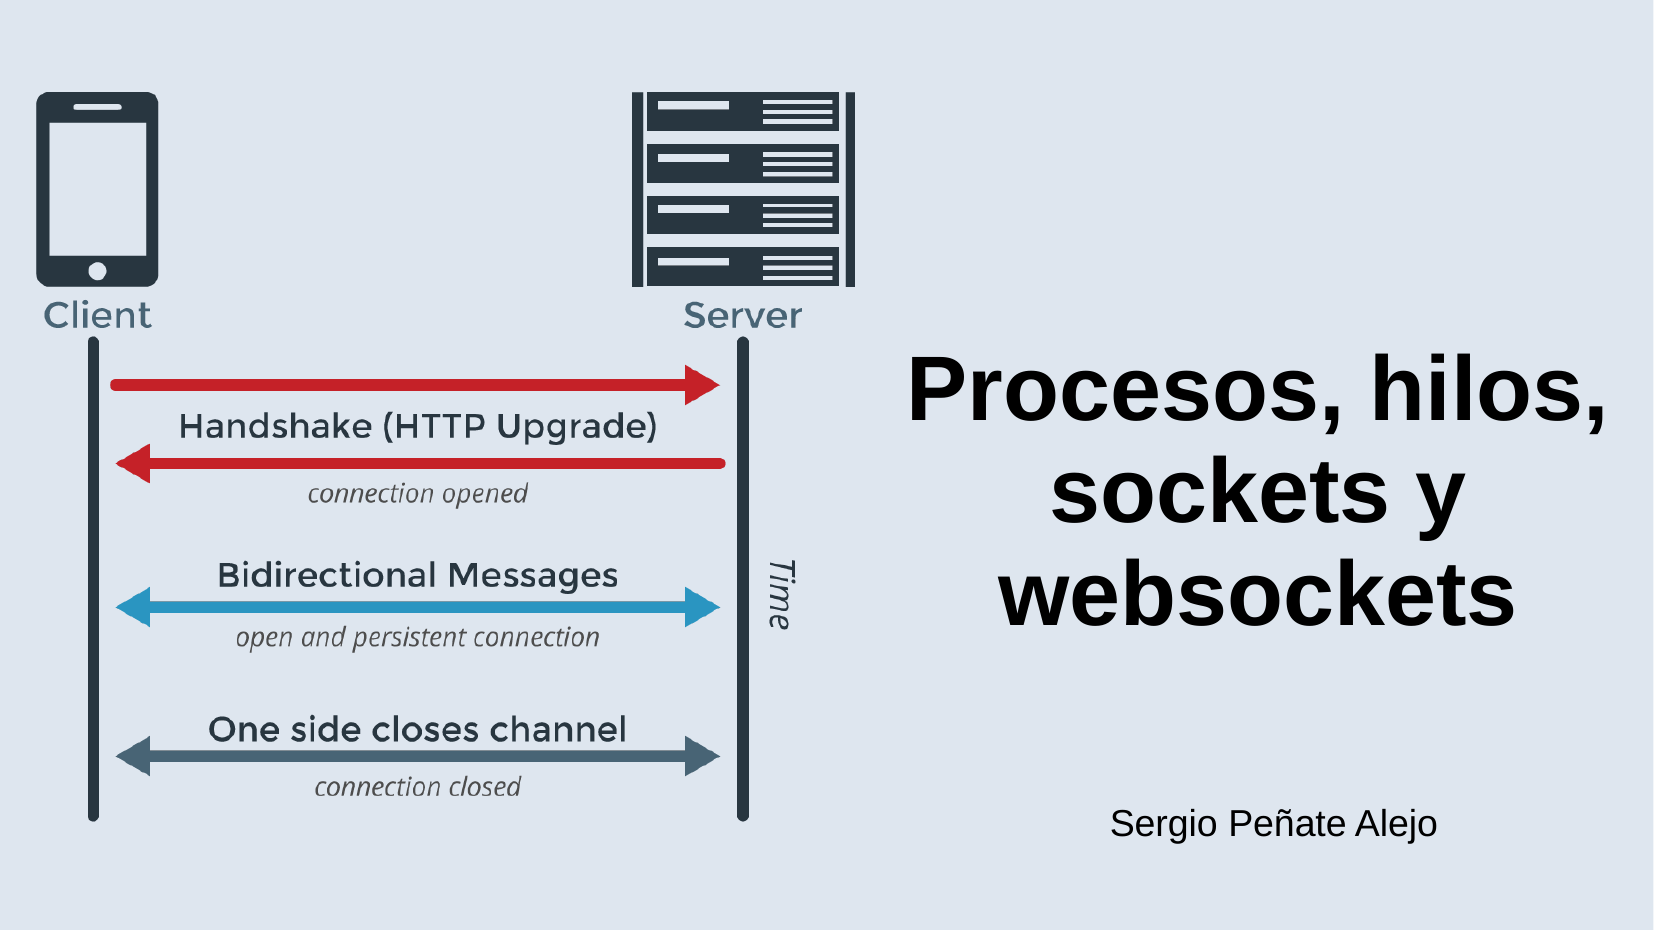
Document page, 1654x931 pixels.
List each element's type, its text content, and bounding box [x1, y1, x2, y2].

picture [36, 87, 856, 826]
text_box Sergio Peñate Alejo [1095, 795, 1654, 852]
title Procesos, hilos, sockets y websockets [856, 337, 1654, 646]
